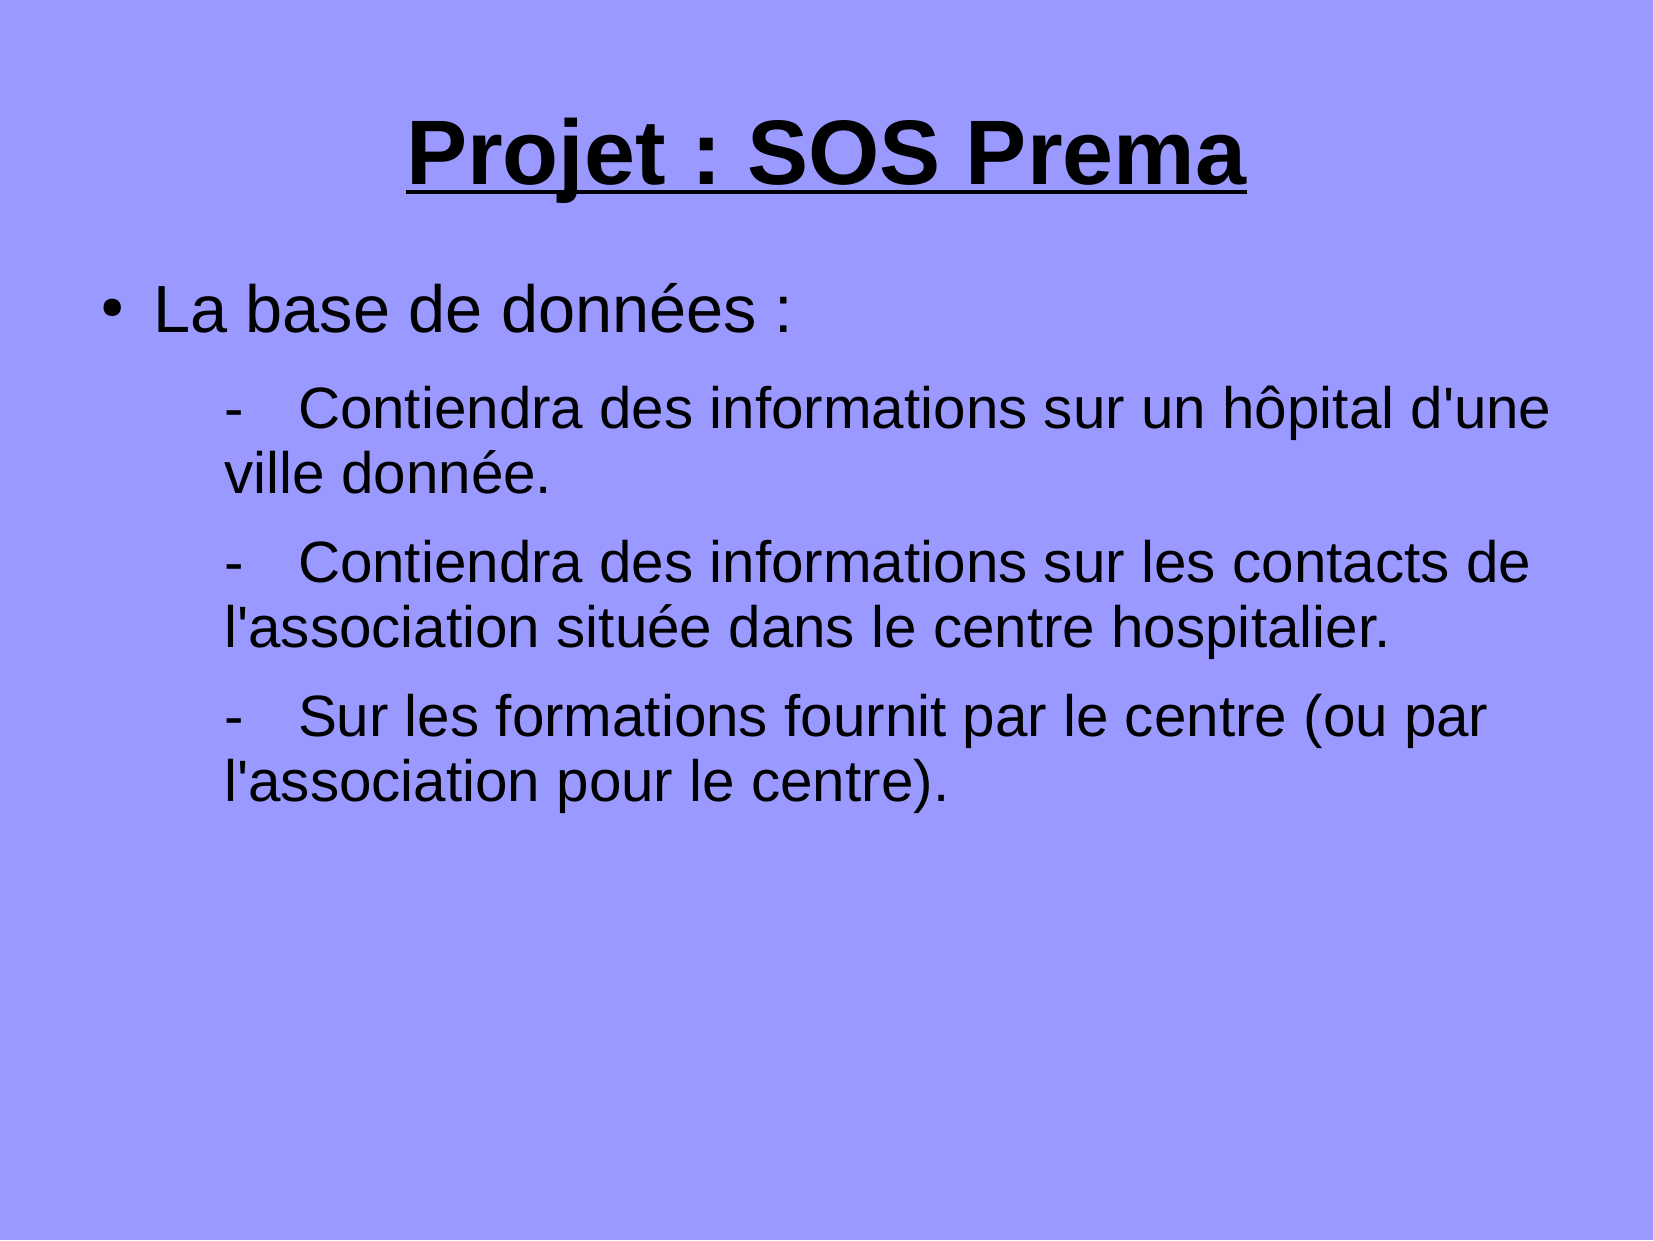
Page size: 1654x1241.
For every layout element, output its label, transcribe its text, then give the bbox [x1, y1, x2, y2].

title Projet : SOS Prema [82, 49, 1571, 257]
list La base de données : - Contiendra des informations sur un hôpital d'une ville donnée. - Contiendra des informations sur les contacts de l'association située dans le centre hospitalier. - Sur les formations fournit par le centre (ou par l'association pour le centre). [82, 271, 1571, 1126]
